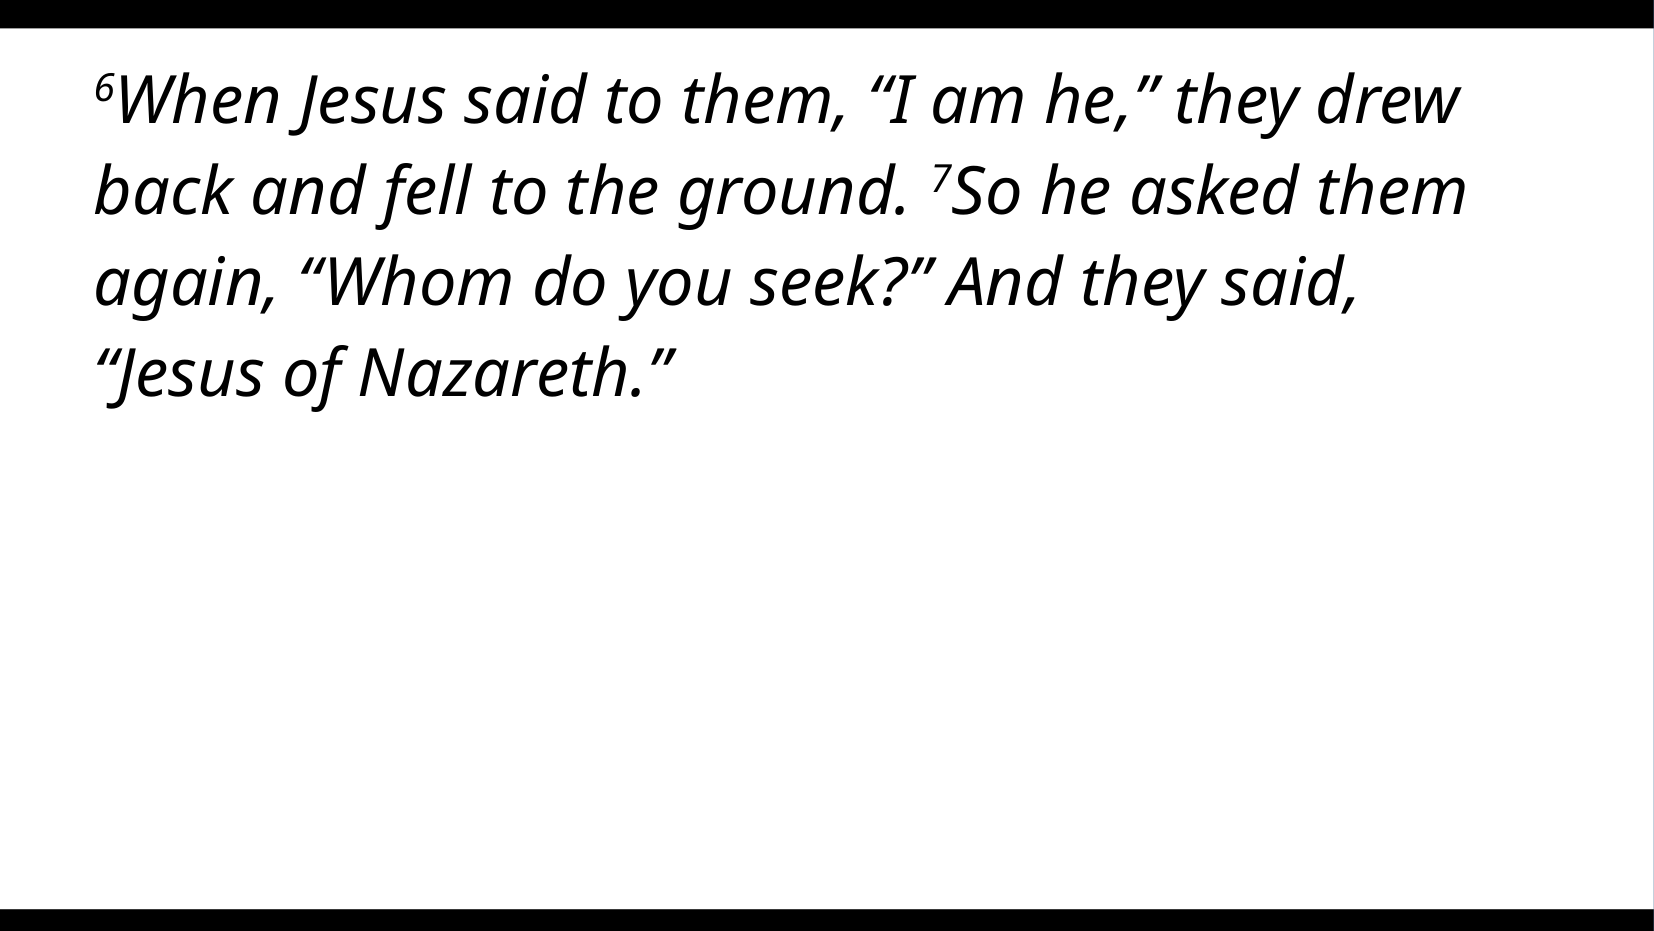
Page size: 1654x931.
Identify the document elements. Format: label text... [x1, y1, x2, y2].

text_box 6When Jesus said to them, “I am he,” they drew back and fell to the ground. 7So he asked them again, “Whom do you seek?” And they said, “Jesus of Nazareth.” [78, 45, 1546, 415]
picture [0, 0, 1654, 931]
